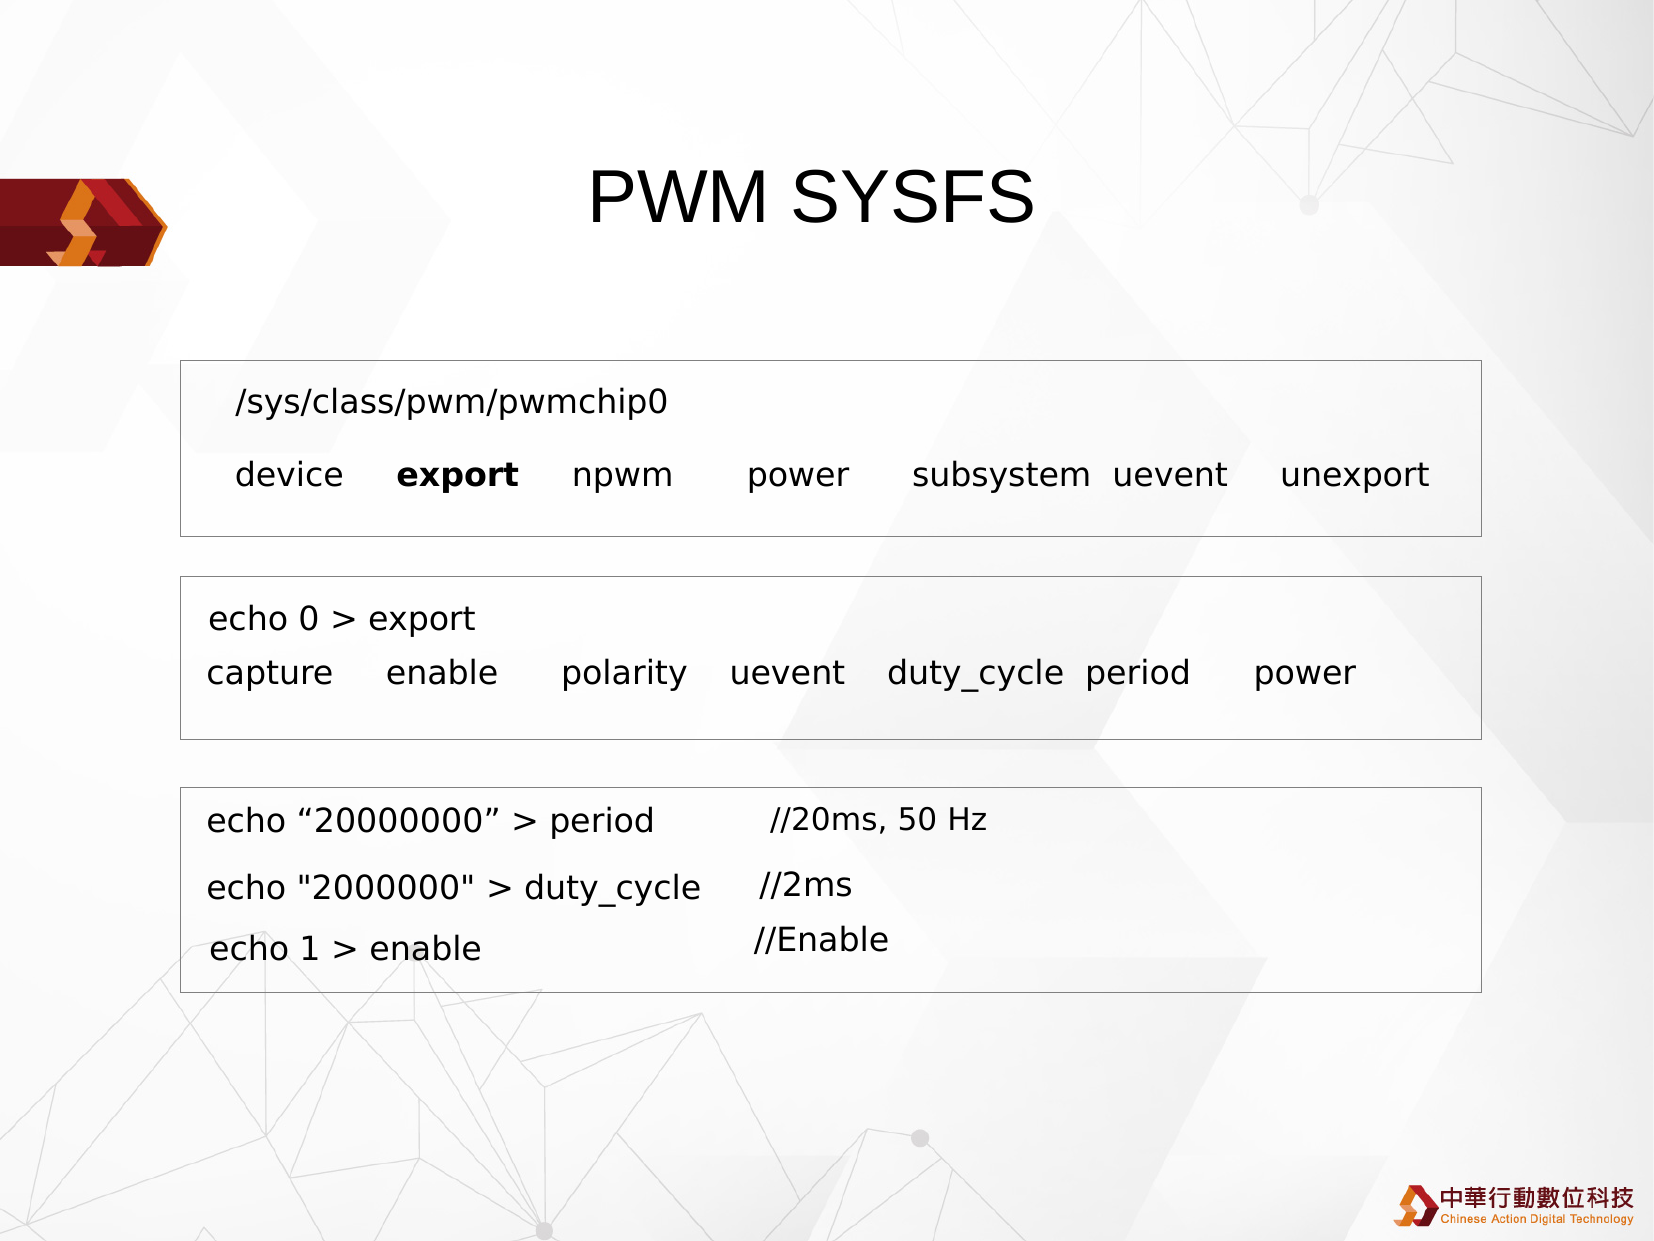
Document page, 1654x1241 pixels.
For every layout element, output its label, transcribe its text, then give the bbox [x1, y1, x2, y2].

title PWM SYSFS [118, 112, 1506, 281]
text_box echo “20000000” > period [191, 794, 681, 848]
text_box //Enable [739, 913, 1122, 967]
text_box device export npwm power subsystem uevent unexport [220, 448, 1481, 536]
picture [0, 0, 1654, 1241]
text_box echo "2000000" > duty_cycle [191, 860, 789, 915]
text_box //20ms, 50 Hz [755, 794, 1245, 847]
text_box /sys/class/pwm/pwmchip0 [220, 375, 833, 430]
text_box echo 0 > export [193, 592, 561, 646]
text_box capture enable polarity uevent duty_cycle period power [191, 646, 1412, 735]
text_box echo 1 > enable [194, 922, 558, 977]
text_box //2ms [744, 858, 1234, 912]
